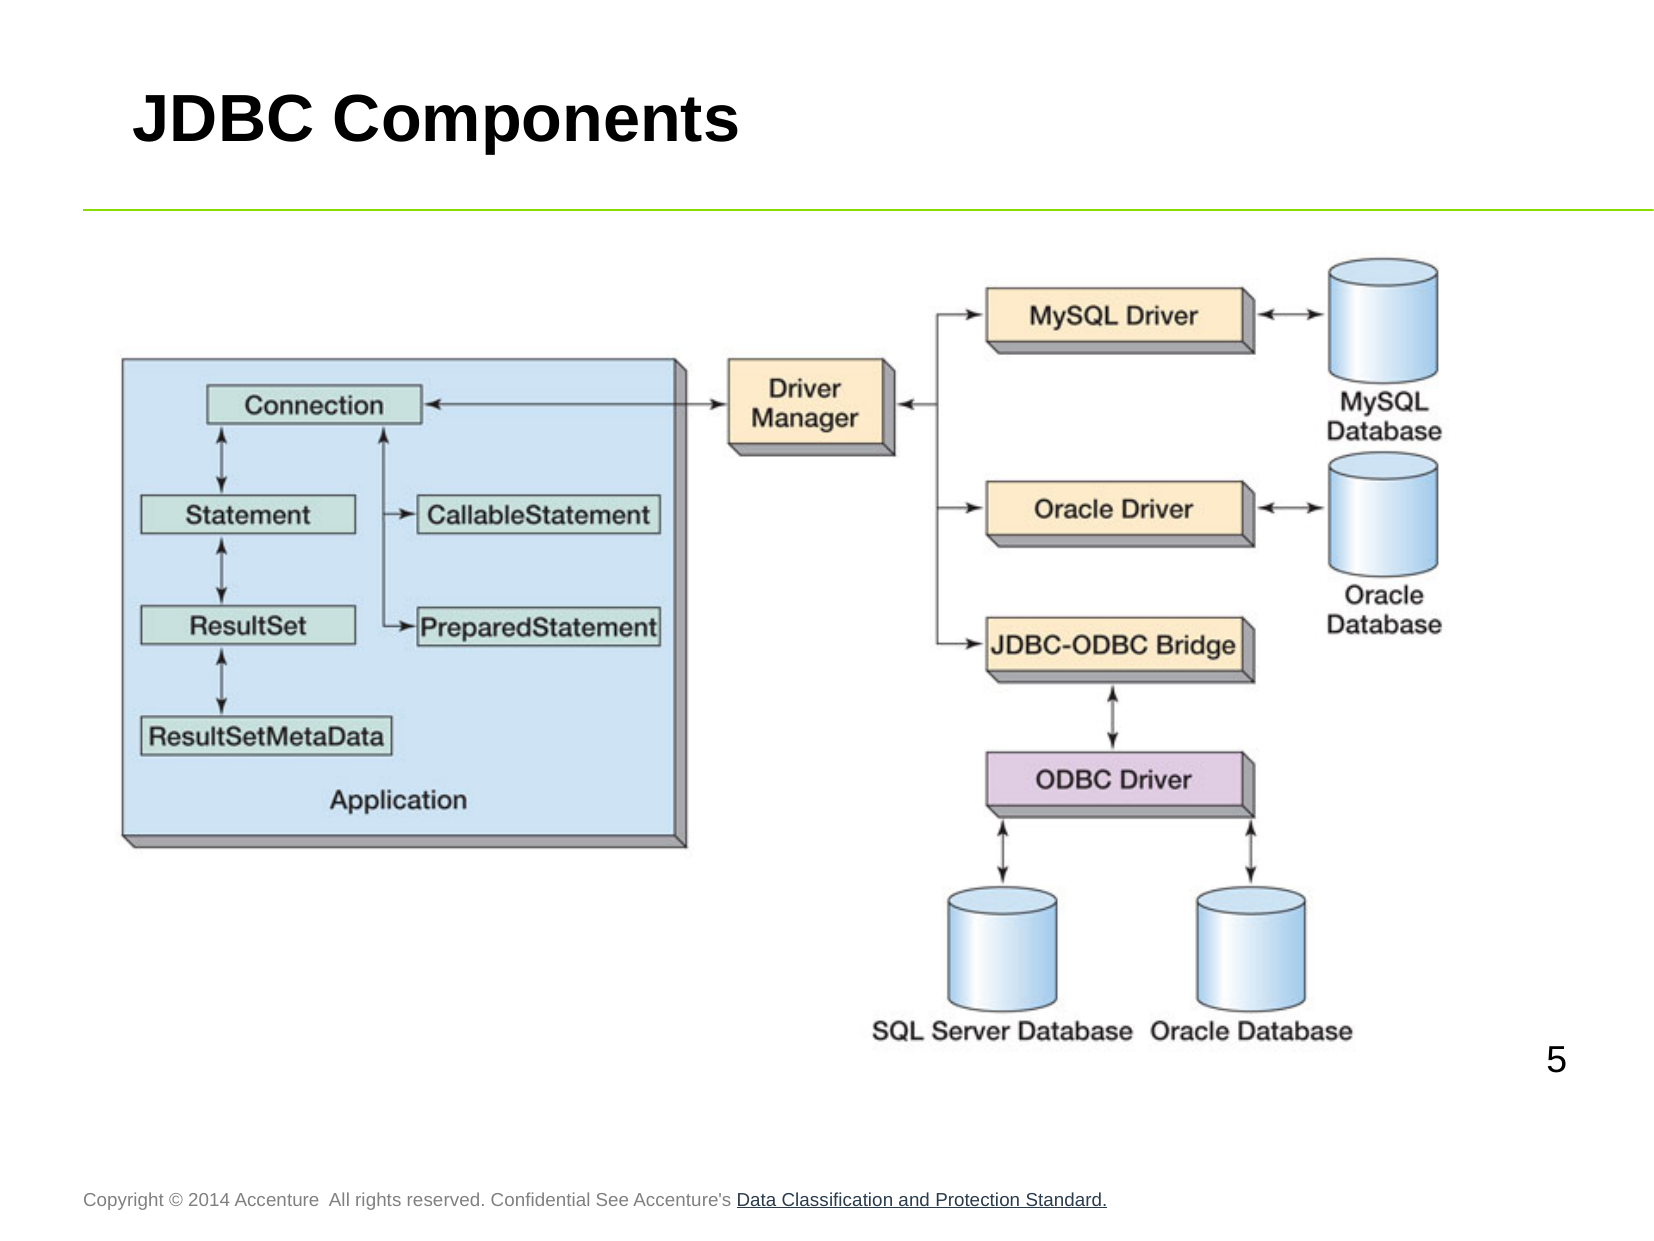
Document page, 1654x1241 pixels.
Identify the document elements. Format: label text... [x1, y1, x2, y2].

title JDBC Components [82, 49, 1461, 181]
chart [110, 248, 1449, 1059]
text_box <number> [1542, 1021, 1643, 1094]
